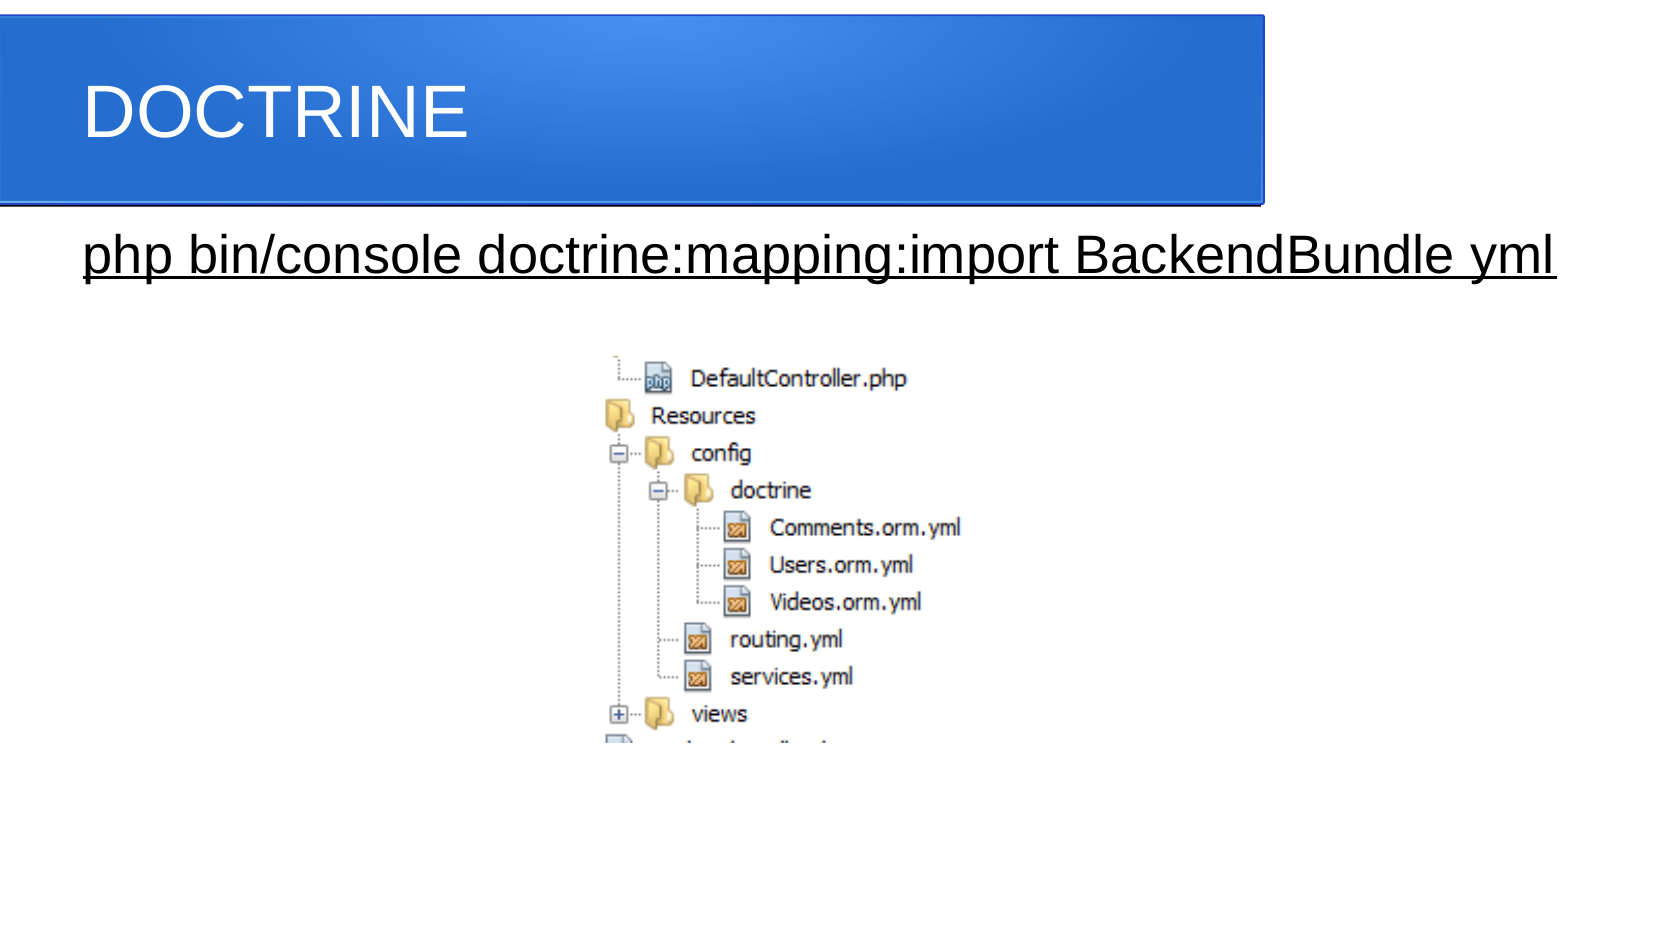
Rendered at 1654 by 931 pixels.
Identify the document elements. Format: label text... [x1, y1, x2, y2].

list php bin/console doctrine:mapping:import BackendBundle yml [82, 224, 1571, 764]
title DOCTRINE [82, 35, 1235, 189]
picture [604, 356, 1070, 743]
